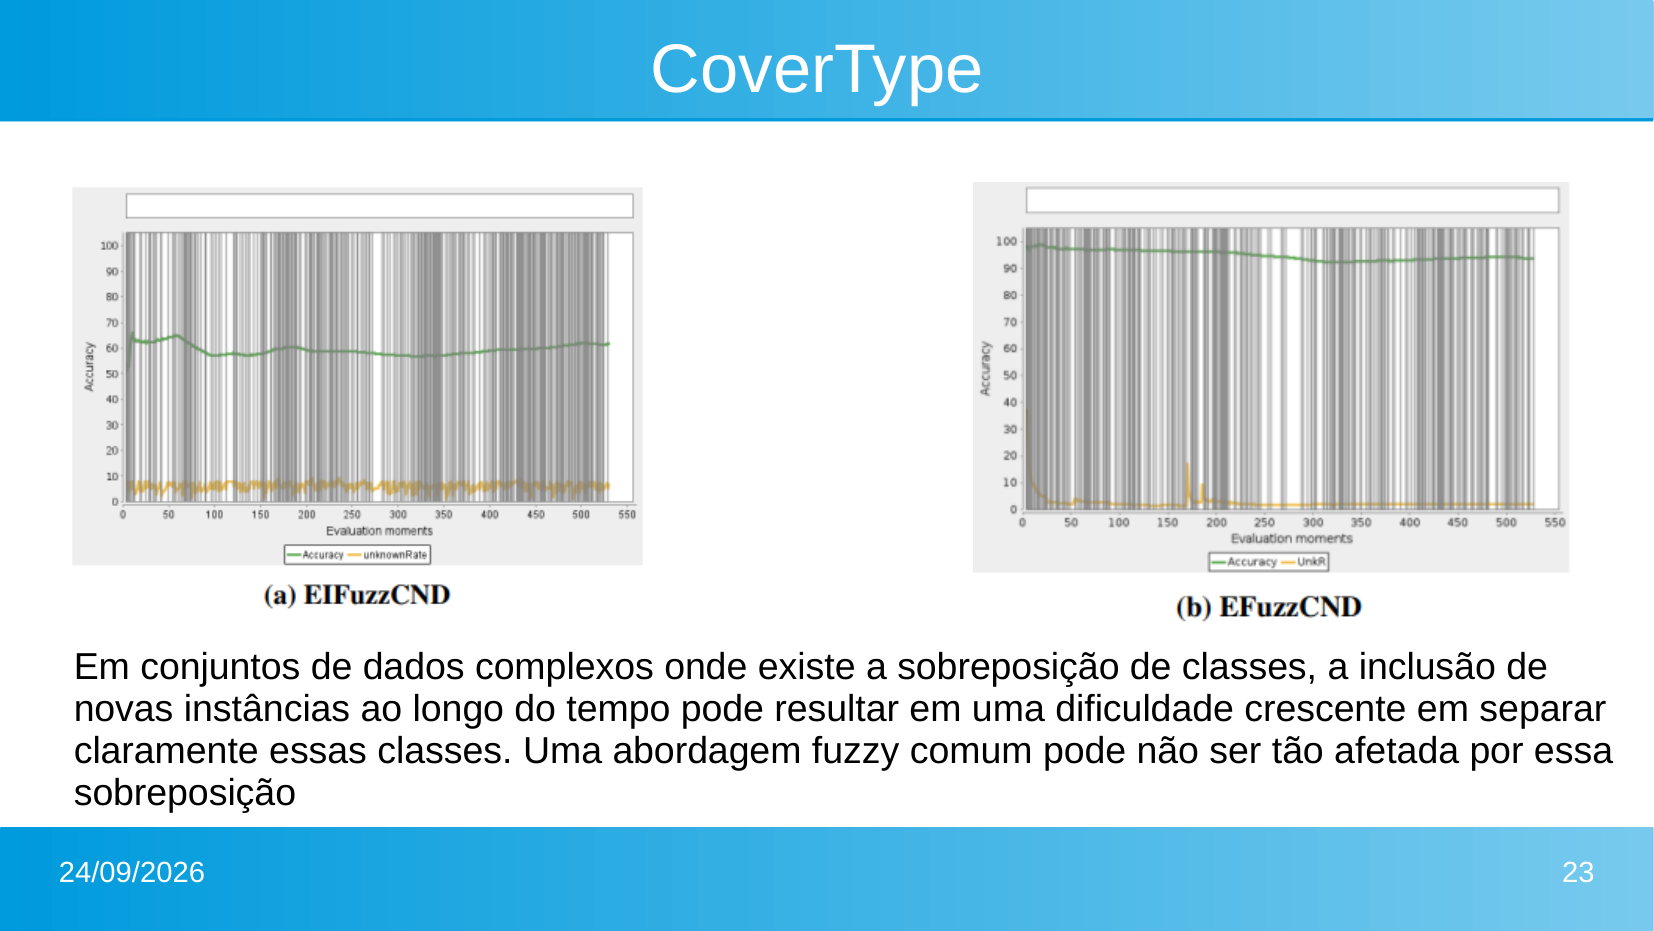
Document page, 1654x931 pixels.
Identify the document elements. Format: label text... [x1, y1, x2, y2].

title CoverType [59, 29, 1595, 108]
picture [59, 177, 649, 617]
text_box Em conjuntos de dados complexos onde existe a sobreposição de classes, a inclusão de novas instâncias ao longo do tempo pode resultar em uma dificuldade crescente em separar claramente essas classes. Uma abordagem fuzzy comum pode não ser tão afetada por essa sobreposição [59, 637, 1654, 821]
picture [973, 182, 1583, 626]
